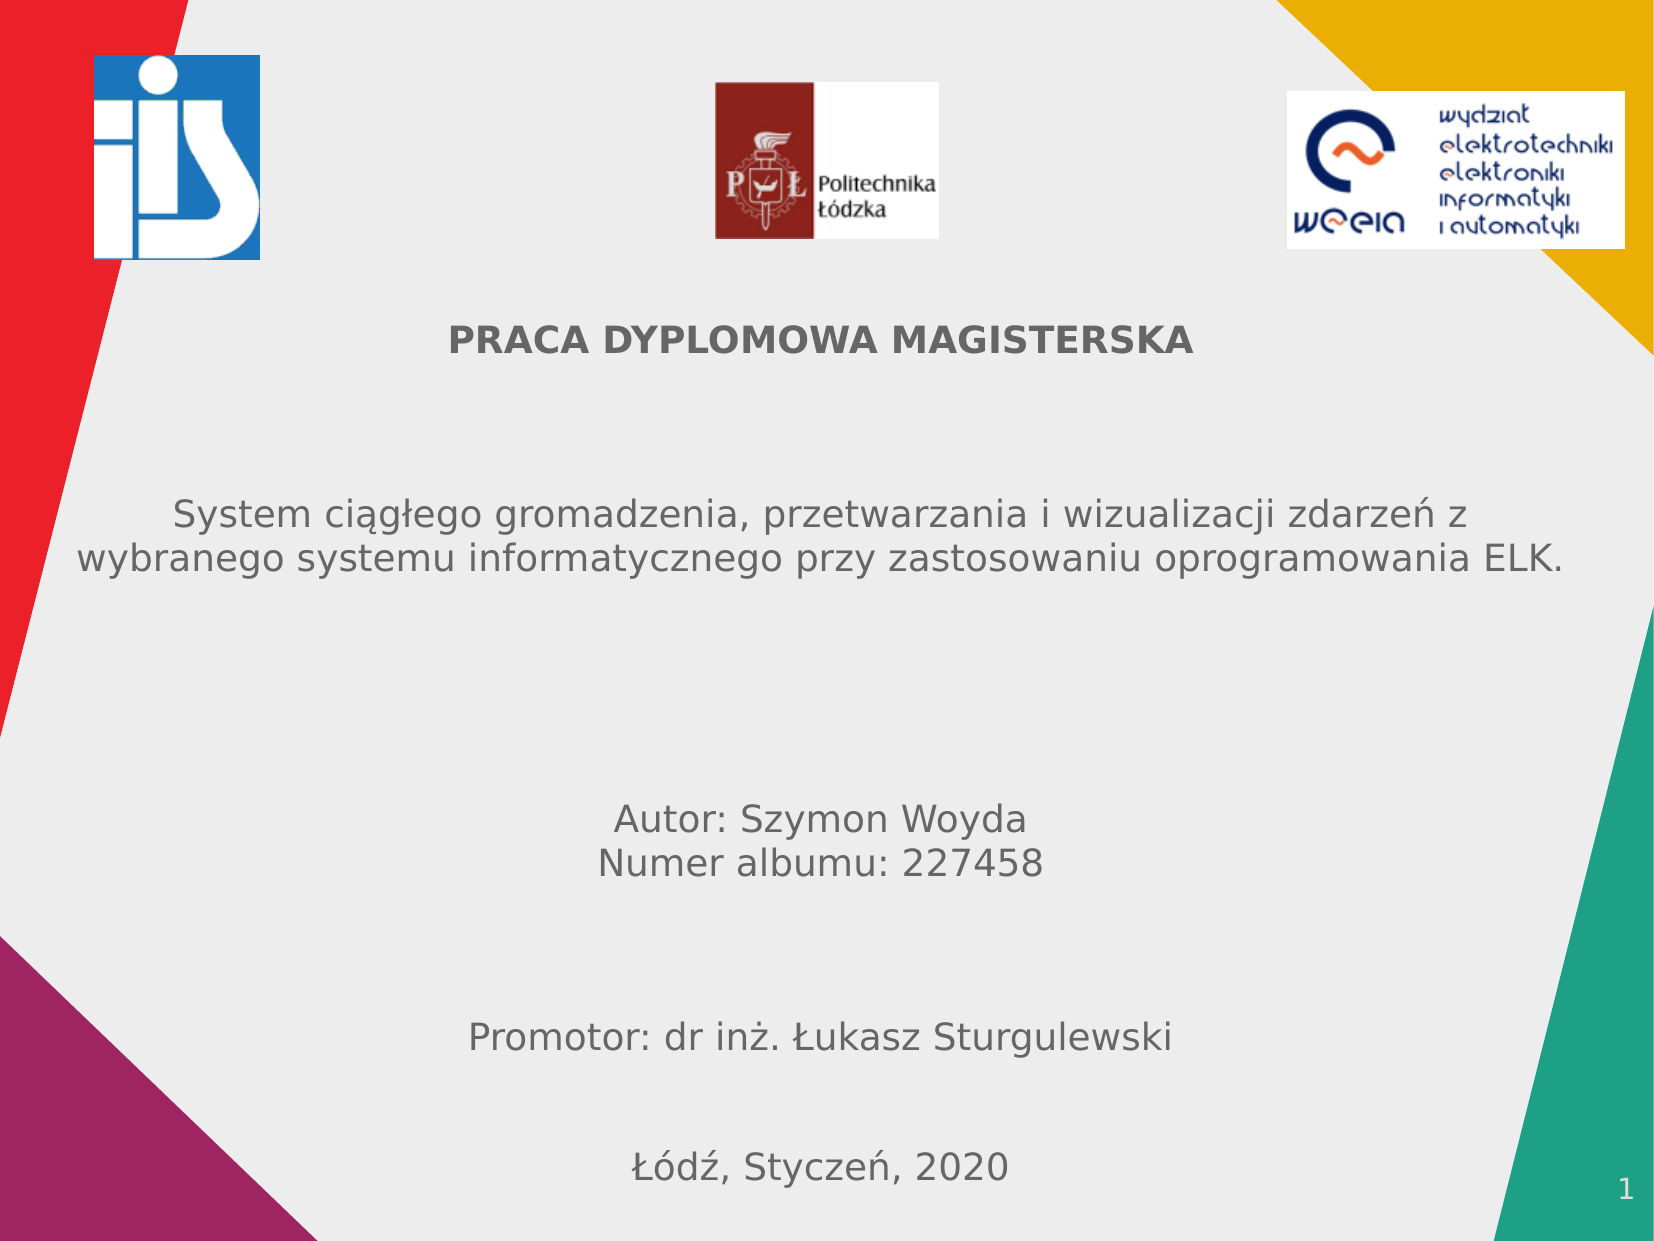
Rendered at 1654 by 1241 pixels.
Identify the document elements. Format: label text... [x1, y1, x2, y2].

text_box PRACA DYPLOMOWA MAGISTERSKA System ciągłego gromadzenia, przetwarzania i wizualizacji zdarzeń z wybranego systemu informatycznego przy zastosowaniu oprogramowania ELK. Autor: Szymon Woyda Numer albumu: 227458 Promotor: dr inż. Łukasz Sturgulewski Łódź, Styczeń, 2020 [70, 101, 1571, 1234]
picture [1287, 91, 1625, 249]
picture [715, 82, 939, 239]
picture [94, 55, 261, 260]
